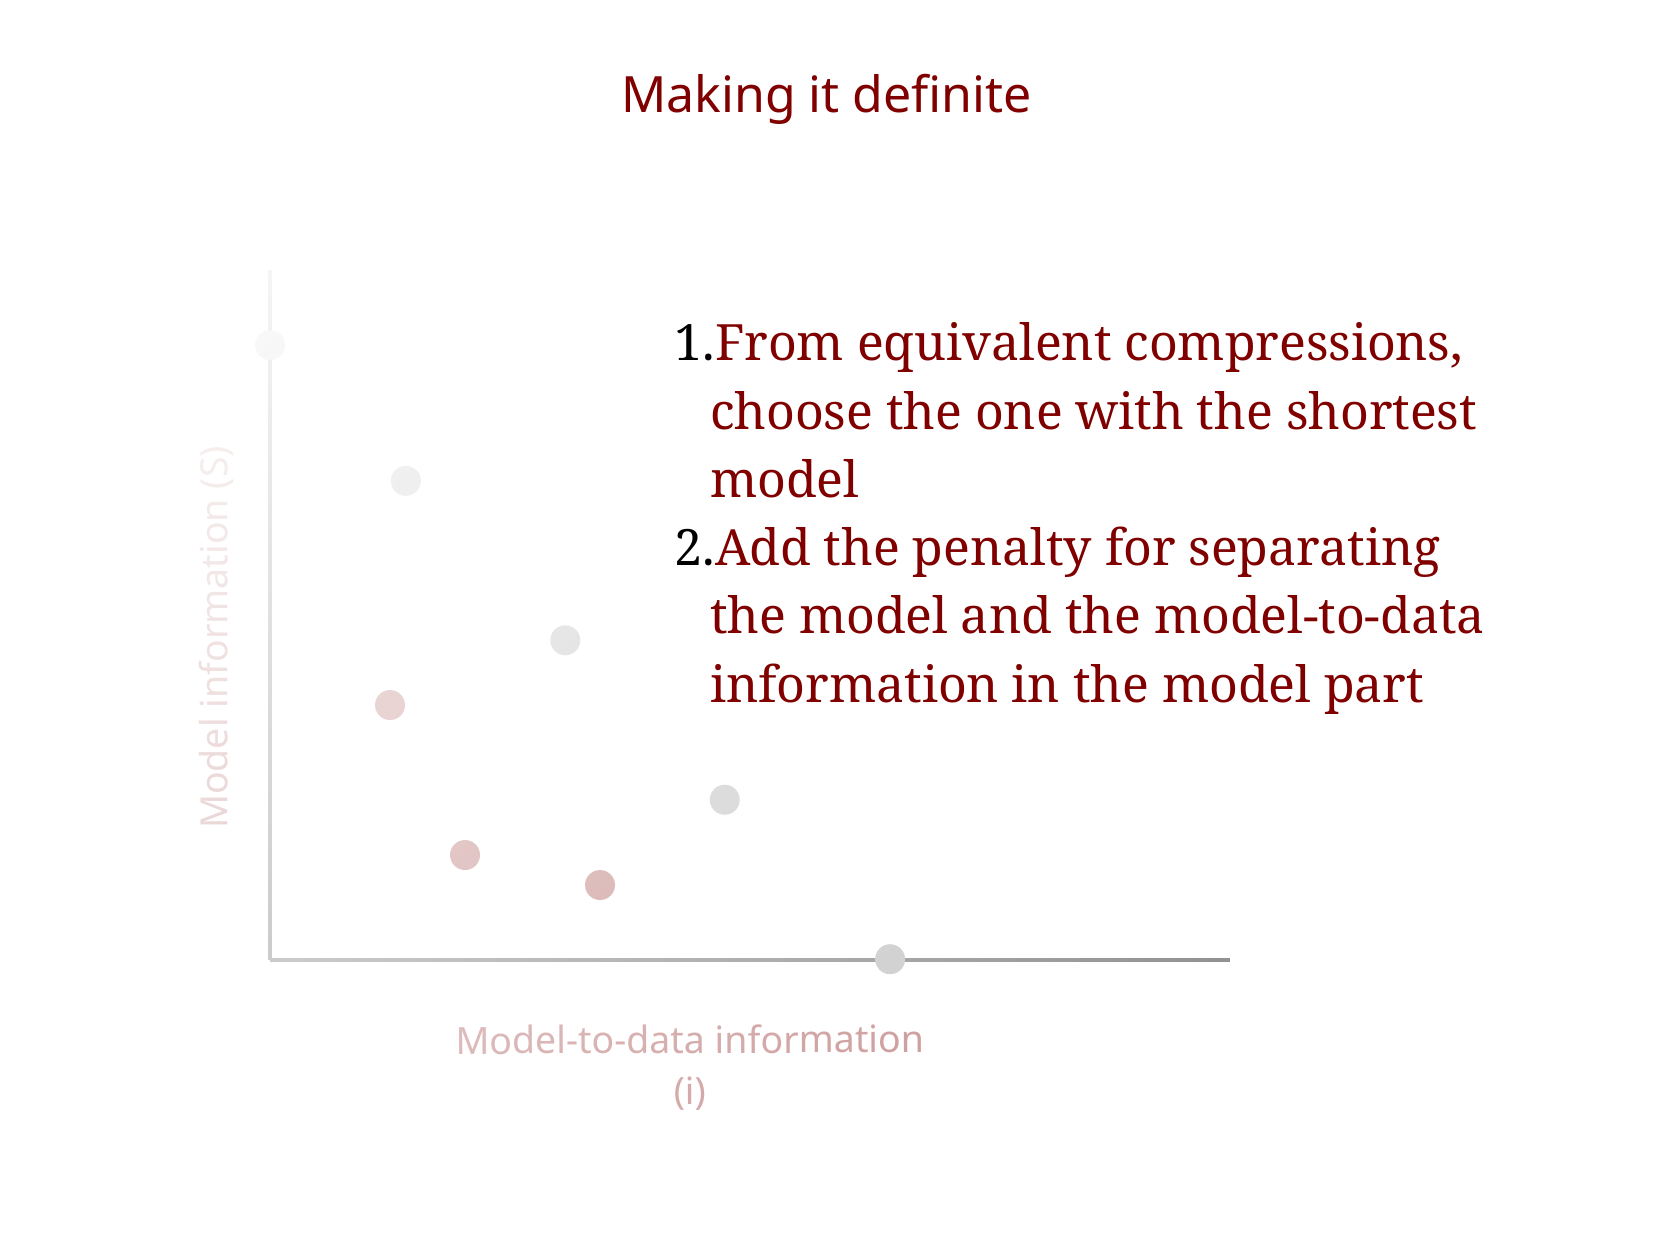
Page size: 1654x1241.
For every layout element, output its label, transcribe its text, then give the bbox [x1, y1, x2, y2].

text_box [1334, 678, 1347, 699]
title [82, 65, 1571, 122]
text_box [135, 240, 1351, 1126]
text_box From equivalent compressions, choose the one with the shortest model Add the penalty for separating the model and the model-to-data information in the model part [660, 300, 1531, 656]
